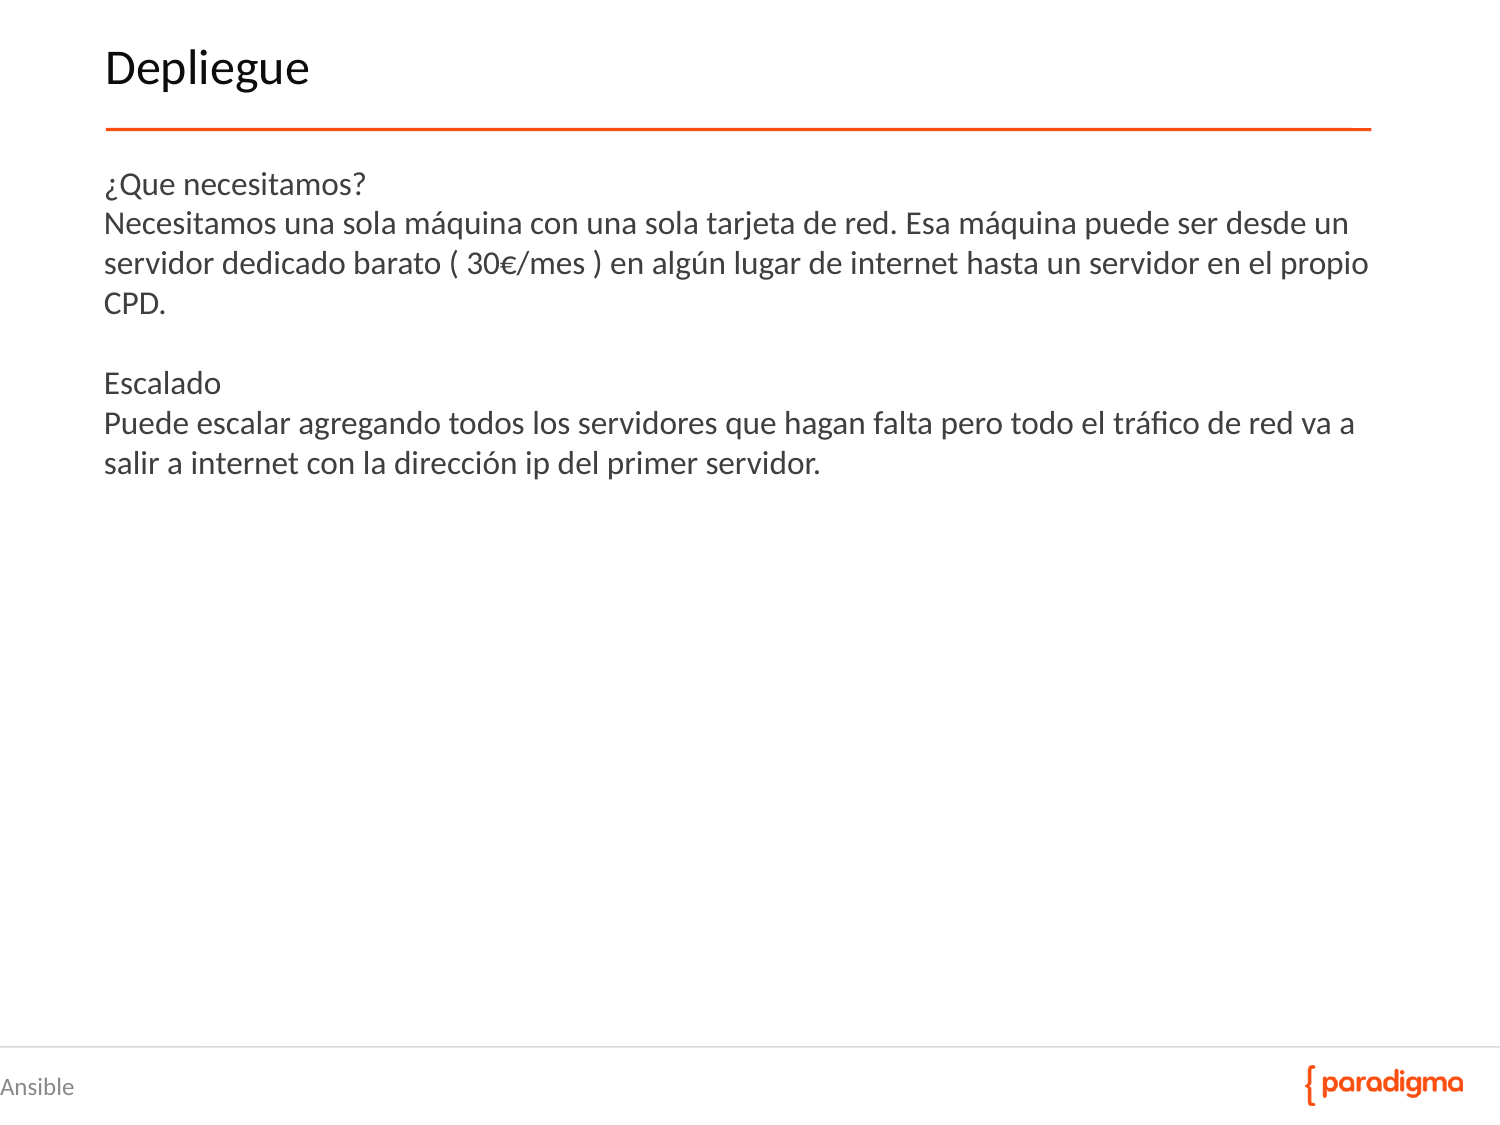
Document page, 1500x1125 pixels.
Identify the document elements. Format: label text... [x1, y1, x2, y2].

text_box Depliegue [105, 0, 1395, 130]
text_box ¿Que necesitamos? Necesitamos una sola máquina con una sola tarjeta de red. Esa máquina puede ser desde un servidor dedicado barato ( 30€/mes ) en algún lugar de internet hasta un servidor en el propio CPD. Escalado Puede escalar agregando todos los servidores que hagan falta pero todo el tráfico de red va a salir a internet con la dirección ip del primer servidor. [104, 154, 1393, 932]
text_box Ansible [0, 1048, 1223, 1125]
picture [1305, 1065, 1463, 1107]
